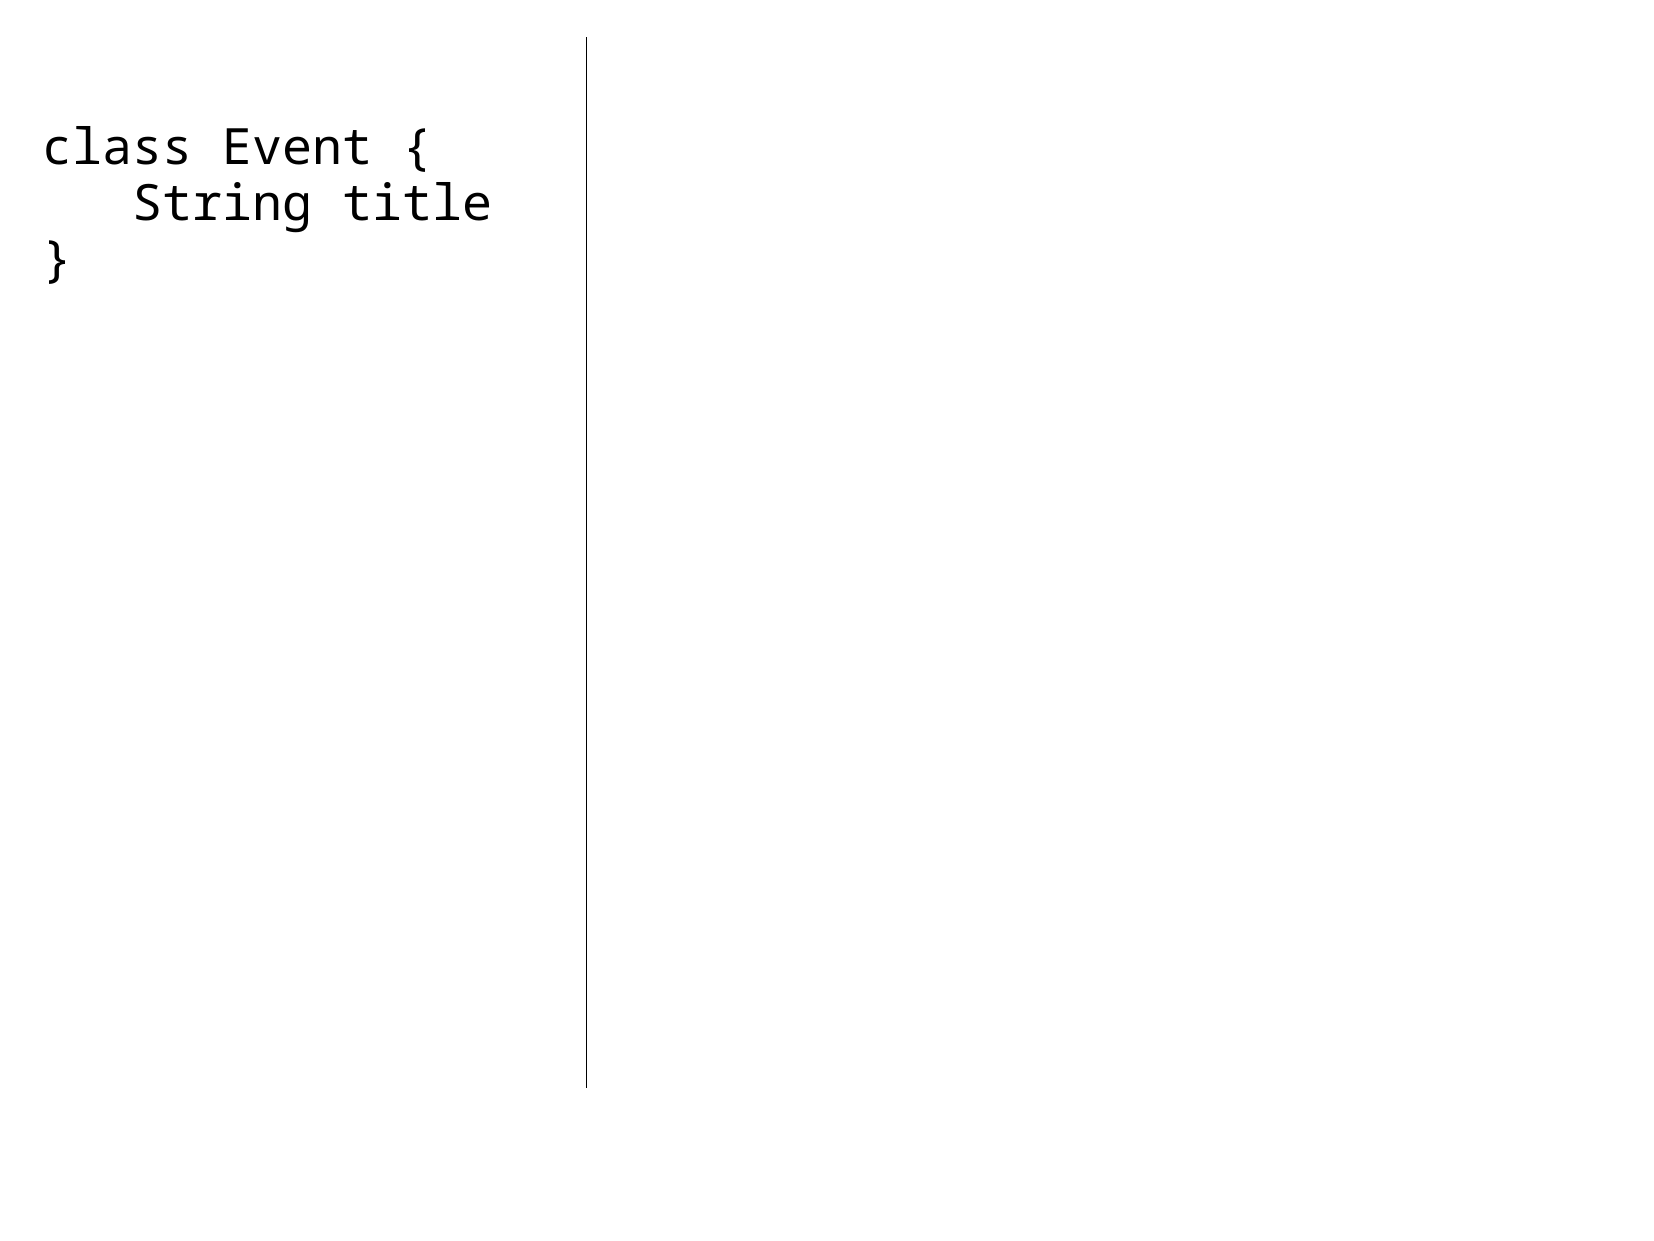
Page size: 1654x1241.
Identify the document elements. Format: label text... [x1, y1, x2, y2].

text_box class Event { String title } [27, 112, 808, 1088]
